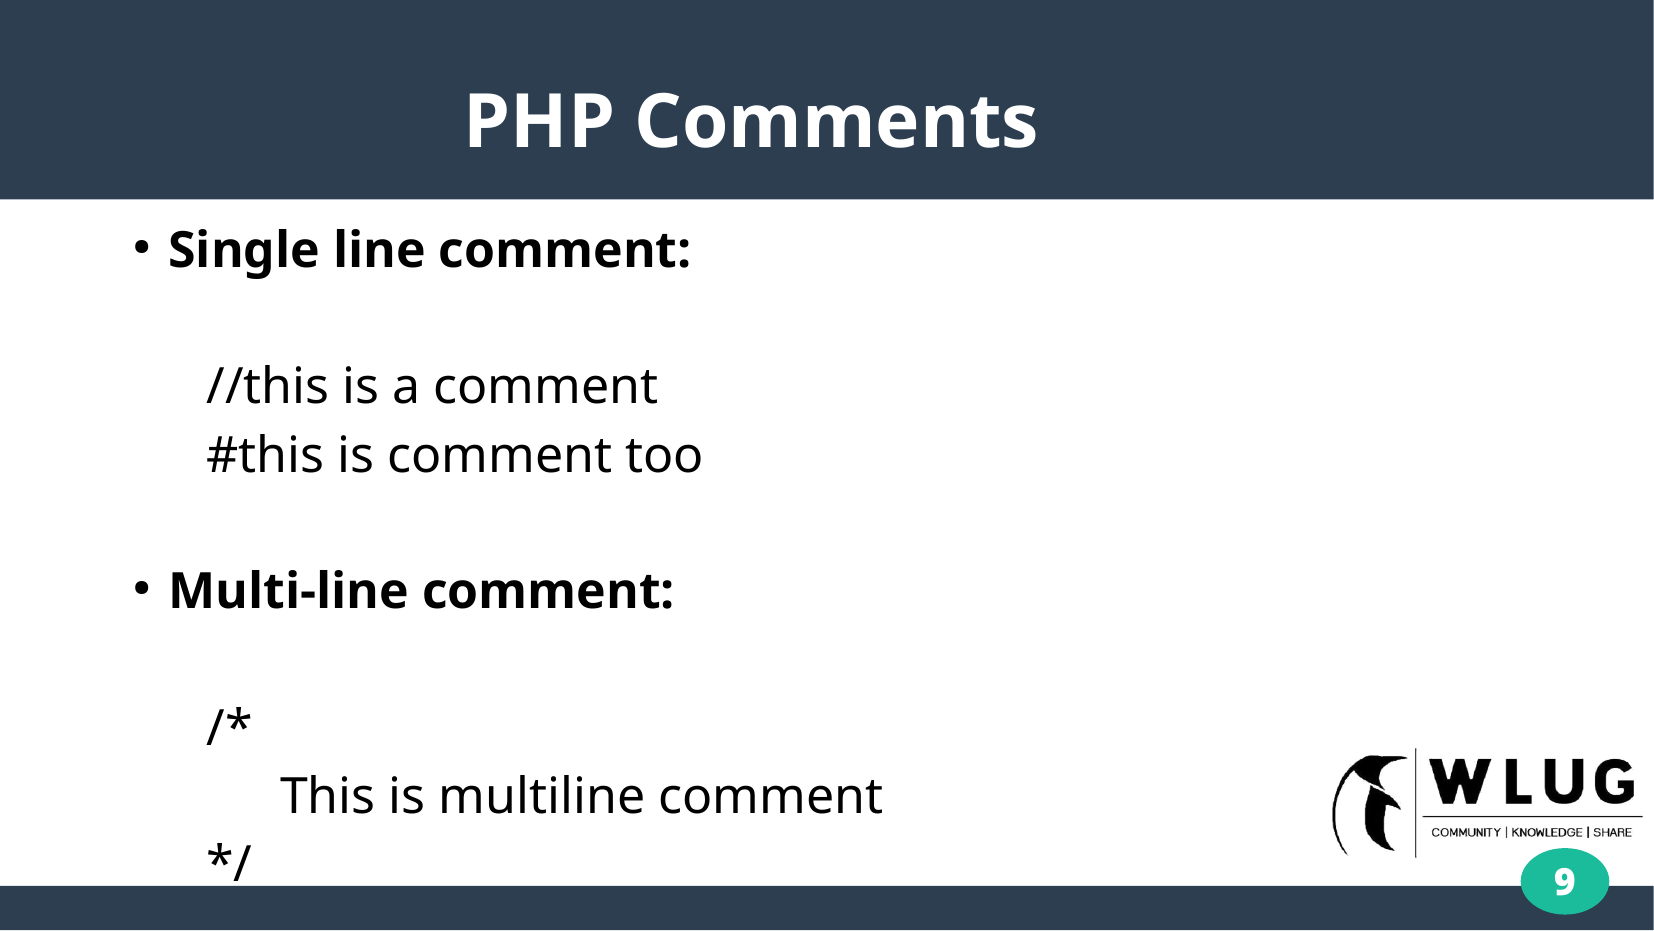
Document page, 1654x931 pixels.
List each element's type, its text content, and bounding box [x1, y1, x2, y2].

text_box Single line comment: //this is a comment #this is comment too Multi-line comment: /* This is multiline comment */ [118, 206, 942, 898]
picture [1311, 740, 1654, 863]
text_box PHP Comments [448, 59, 1165, 185]
